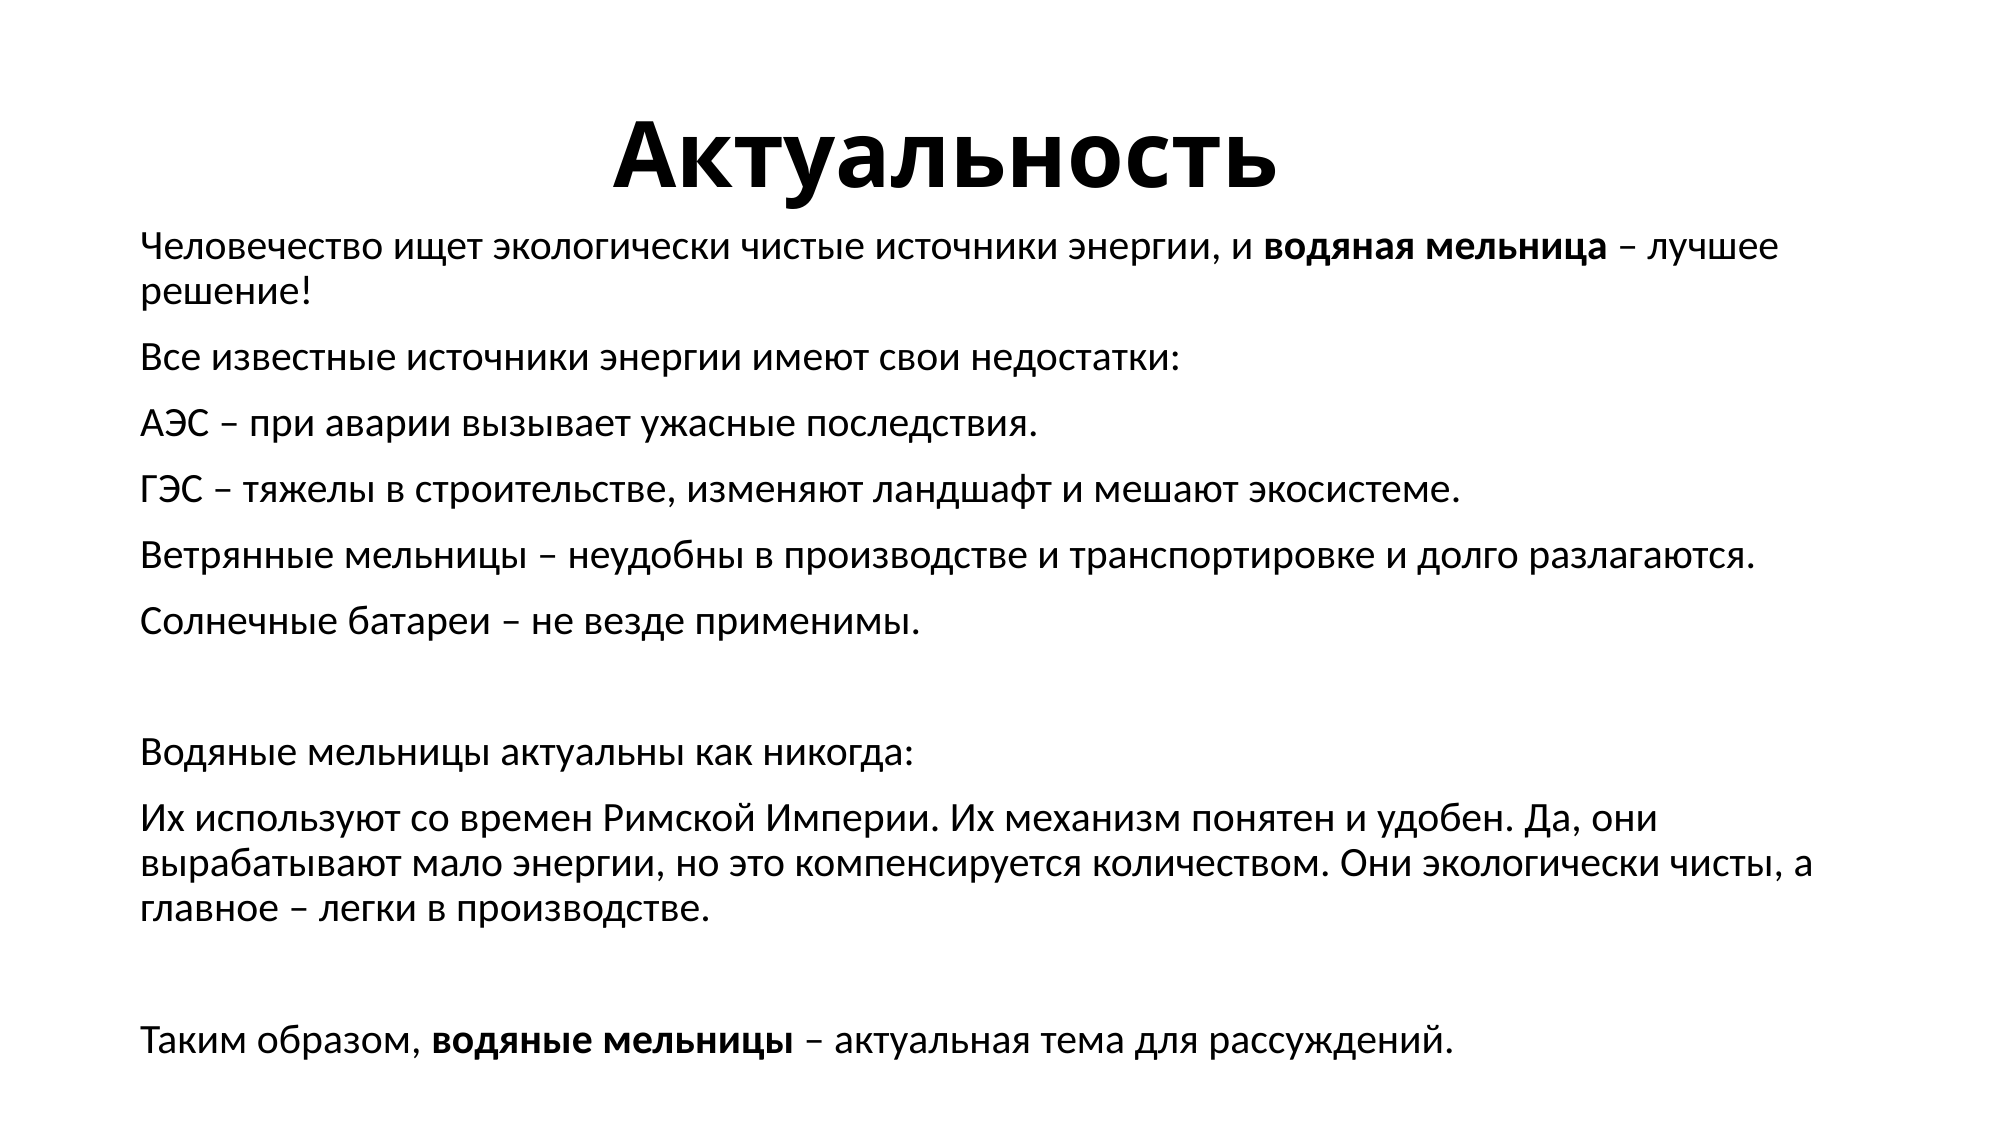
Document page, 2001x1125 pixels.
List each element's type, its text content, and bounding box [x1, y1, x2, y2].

title Актуальность [598, 49, 2000, 267]
list Человечество ищет экологически чистые источники энергии, и водяная мельница – лучшее решение! Все известные источники энергии имеют свои недостатки: АЭС – при аварии вызывает ужасные последствия. ГЭС – тяжелы в строительстве, изменяют ландшафт и мешают экосистеме. Ветрянные мельницы – неудобны в производстве и транспортировке и долго разлагаются. Солнечные батареи – не везде применимы. Водяные мельницы актуальны как никогда: Их используют со времен Римской Империи. Их механизм понятен и удобен. Да, они вырабатывают мало энергии, но это компенсируется количеством. Они экологически чисты, а главное – легки в производстве. Таким образом, водяные мельницы – актуальная тема для рассуждений. [125, 215, 1851, 1108]
